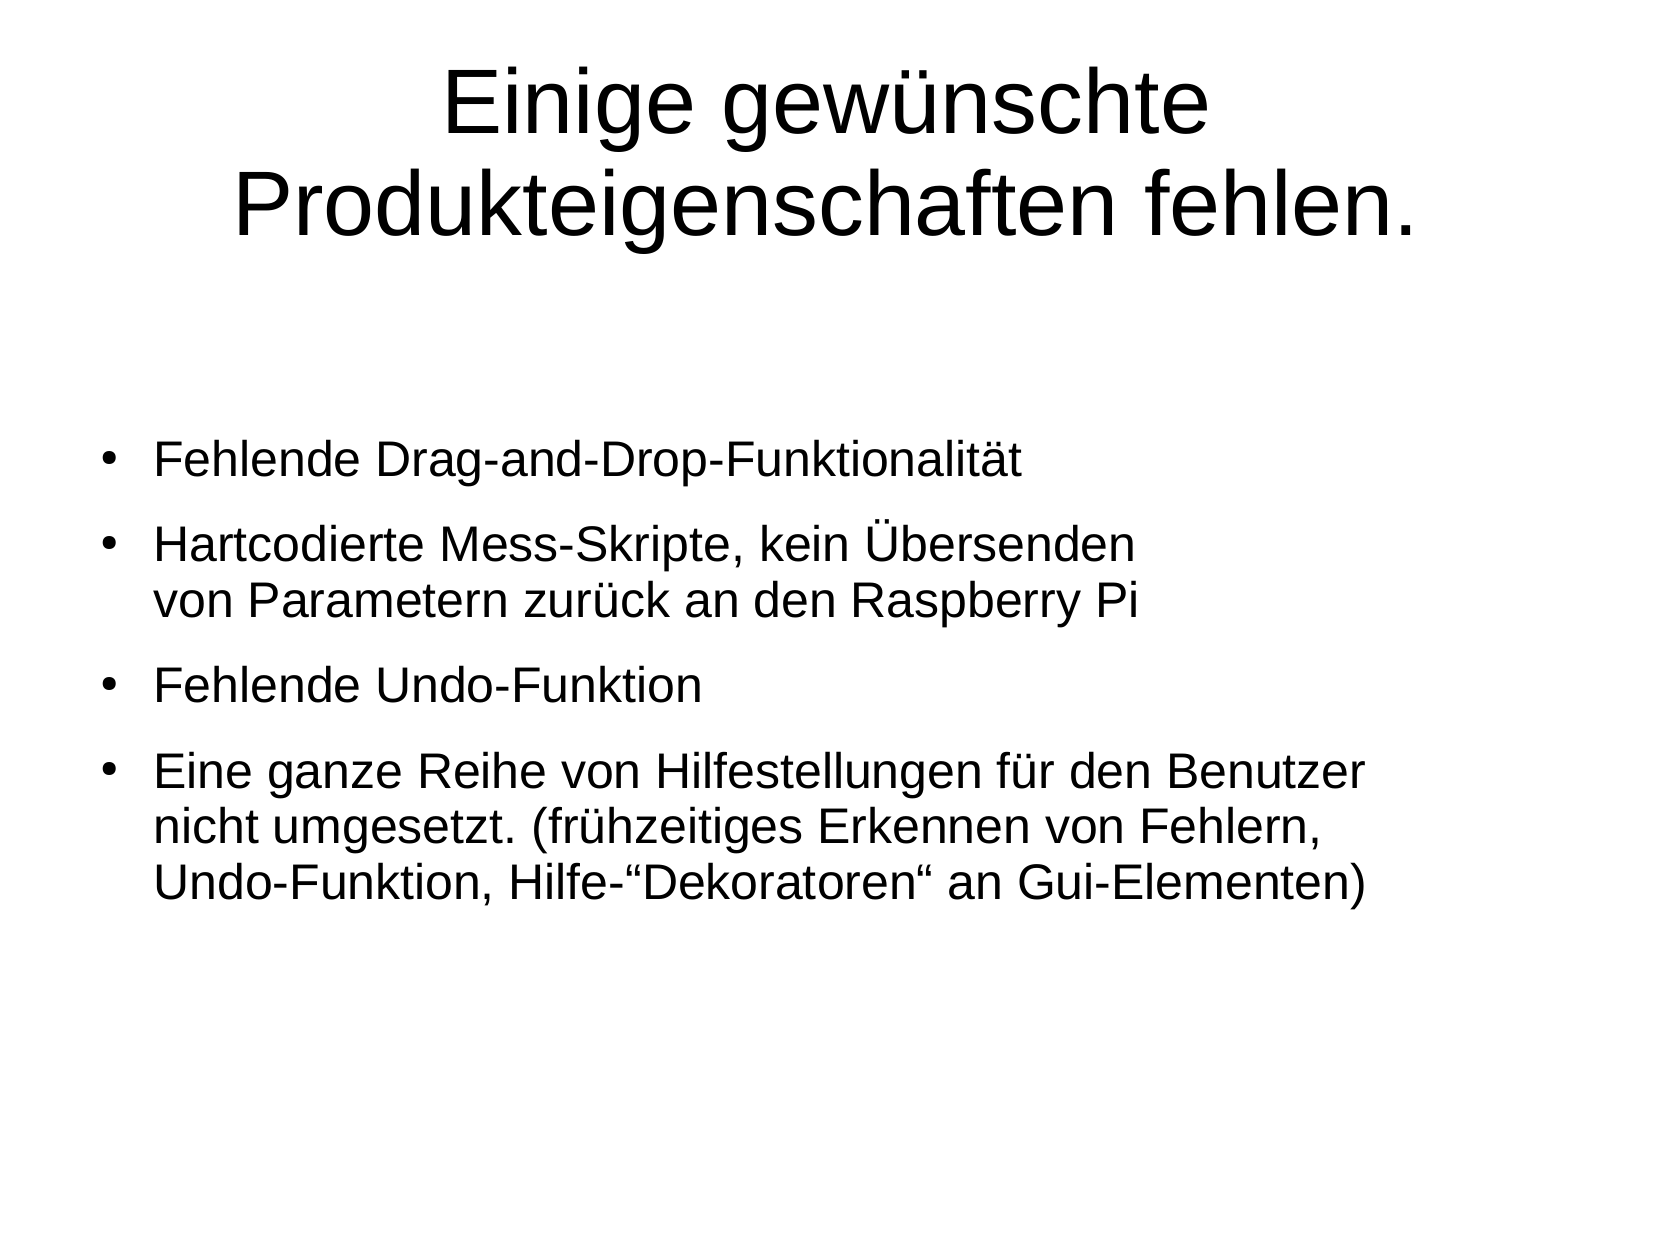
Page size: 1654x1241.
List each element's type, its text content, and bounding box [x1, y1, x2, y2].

list Fehlende Drag-and-Drop-Funktionalität Hartcodierte Mess-Skripte, kein Übersenden von Parametern zurück an den Raspberry Pi Fehlende Undo-Funktion Eine ganze Reihe von Hilfestellungen für den Benutzer nicht umgesetzt. (frühzeitiges Erkennen von Fehlern, Undo-Funktion, Hilfe-“Dekoratoren“ an Gui-Elementen) [82, 290, 1571, 1010]
title Einige gewünschte Produkteigenschaften fehlen. [82, 49, 1571, 257]
